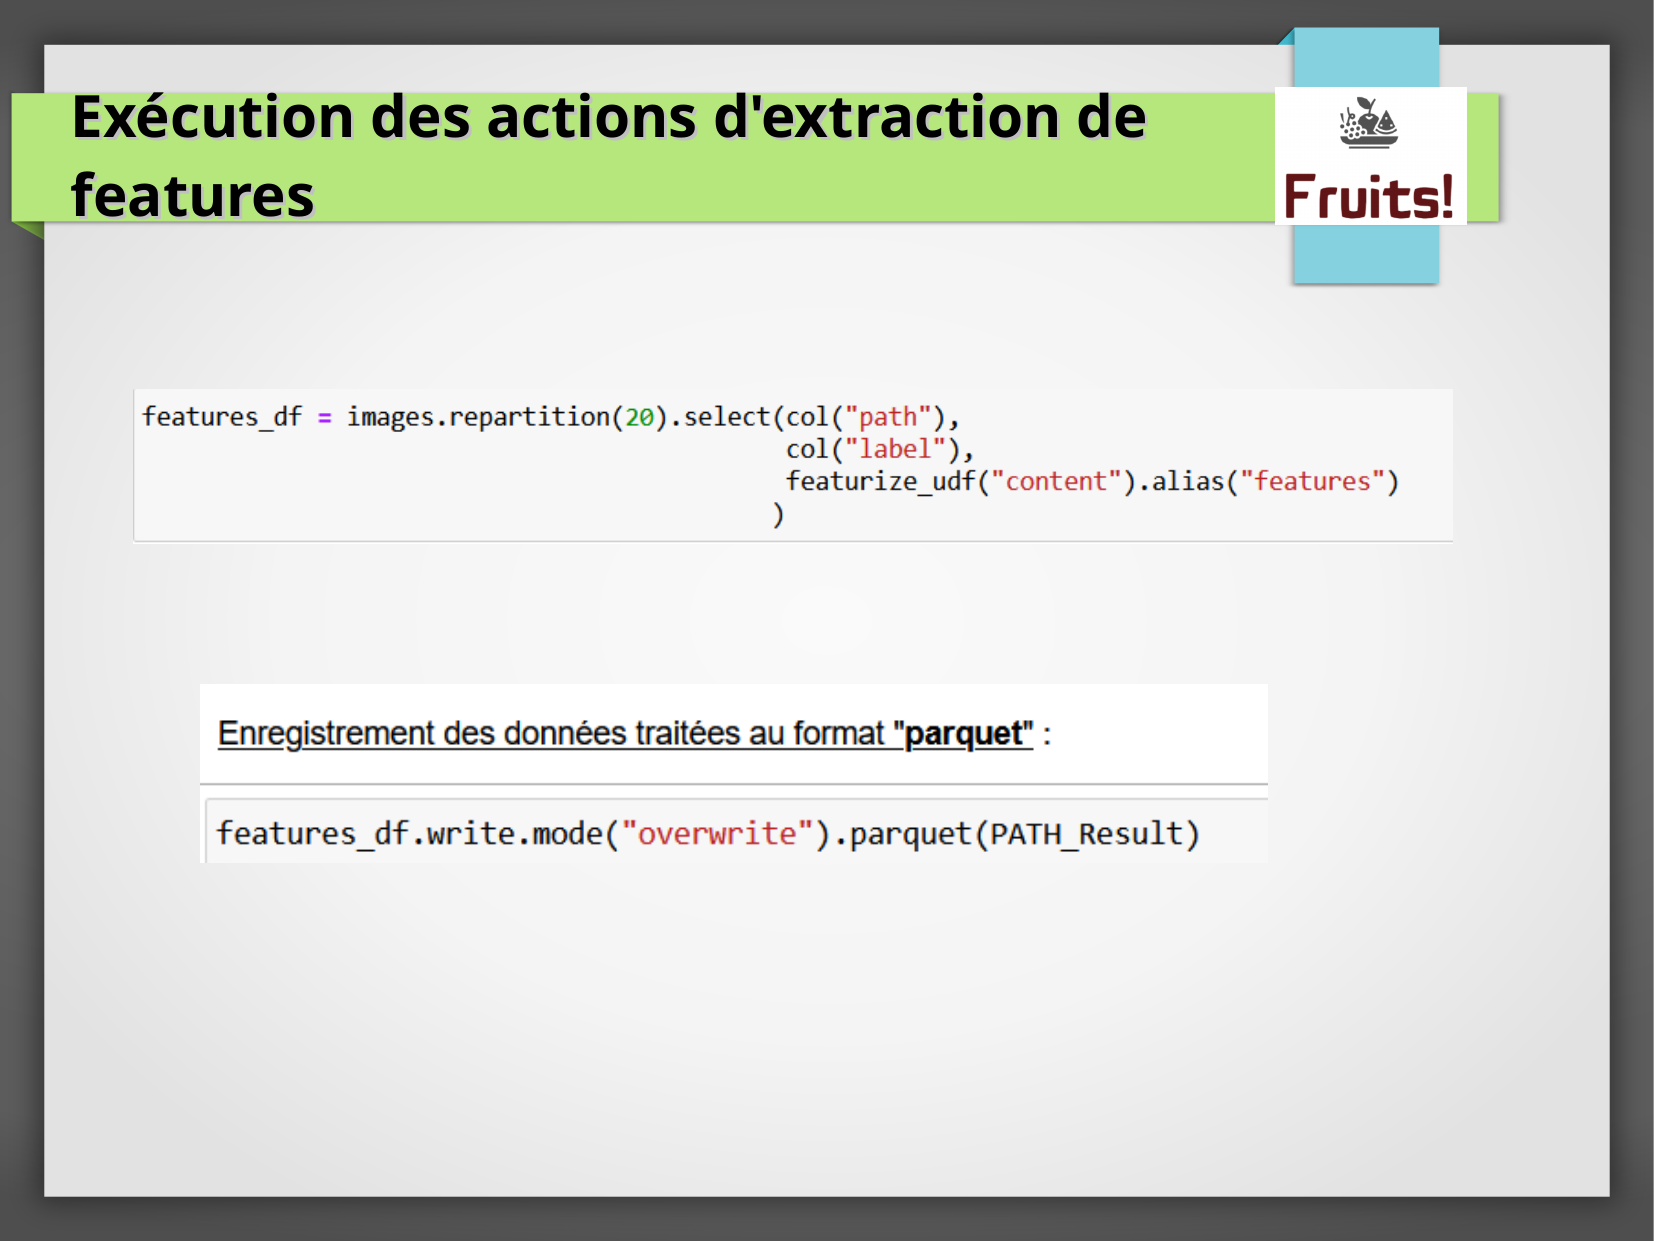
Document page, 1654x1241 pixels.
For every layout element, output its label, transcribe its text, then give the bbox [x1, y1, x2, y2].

picture [0, 0, 1654, 1241]
title Exécution des actions d'extraction de features [70, 70, 1406, 238]
